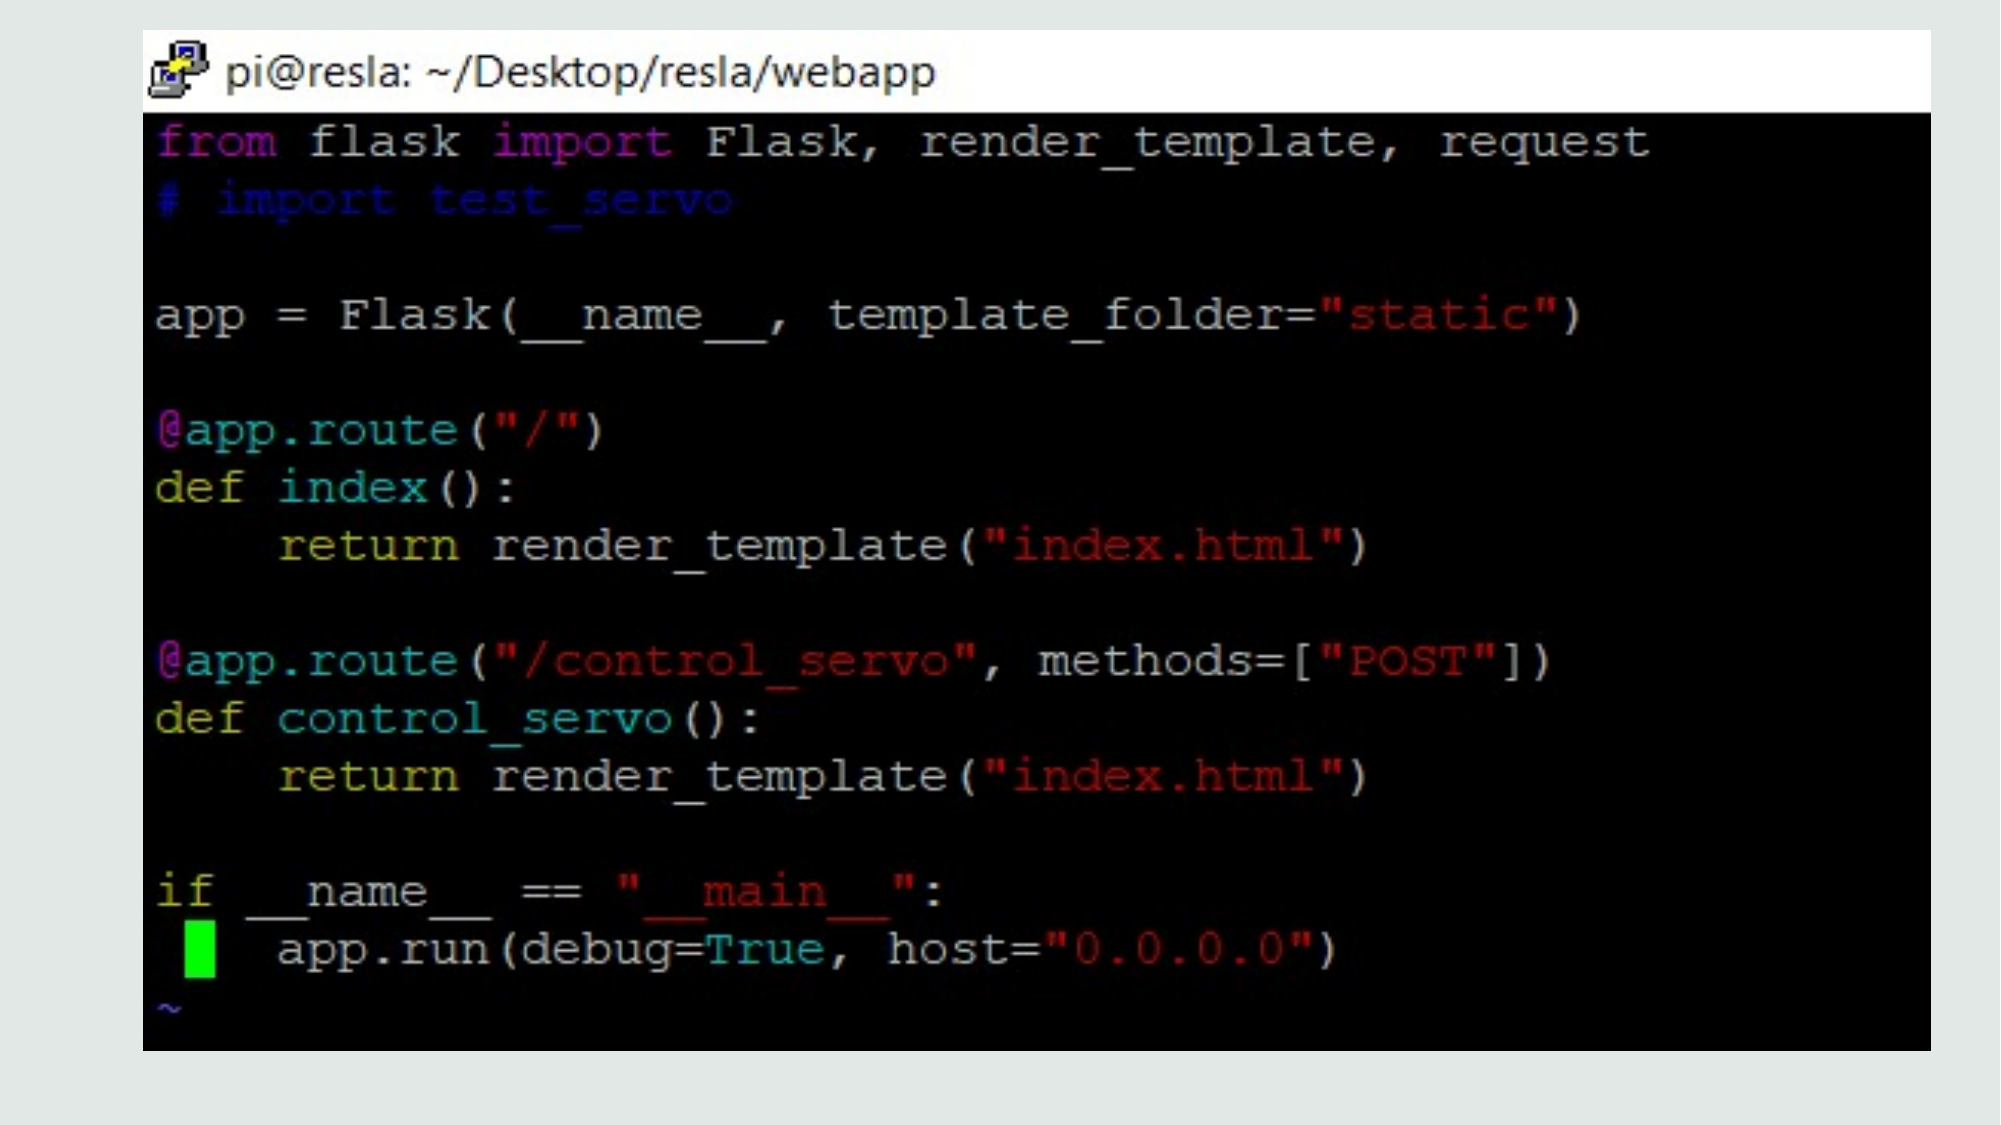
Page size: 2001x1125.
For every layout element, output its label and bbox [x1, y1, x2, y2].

picture [143, 30, 1931, 1051]
